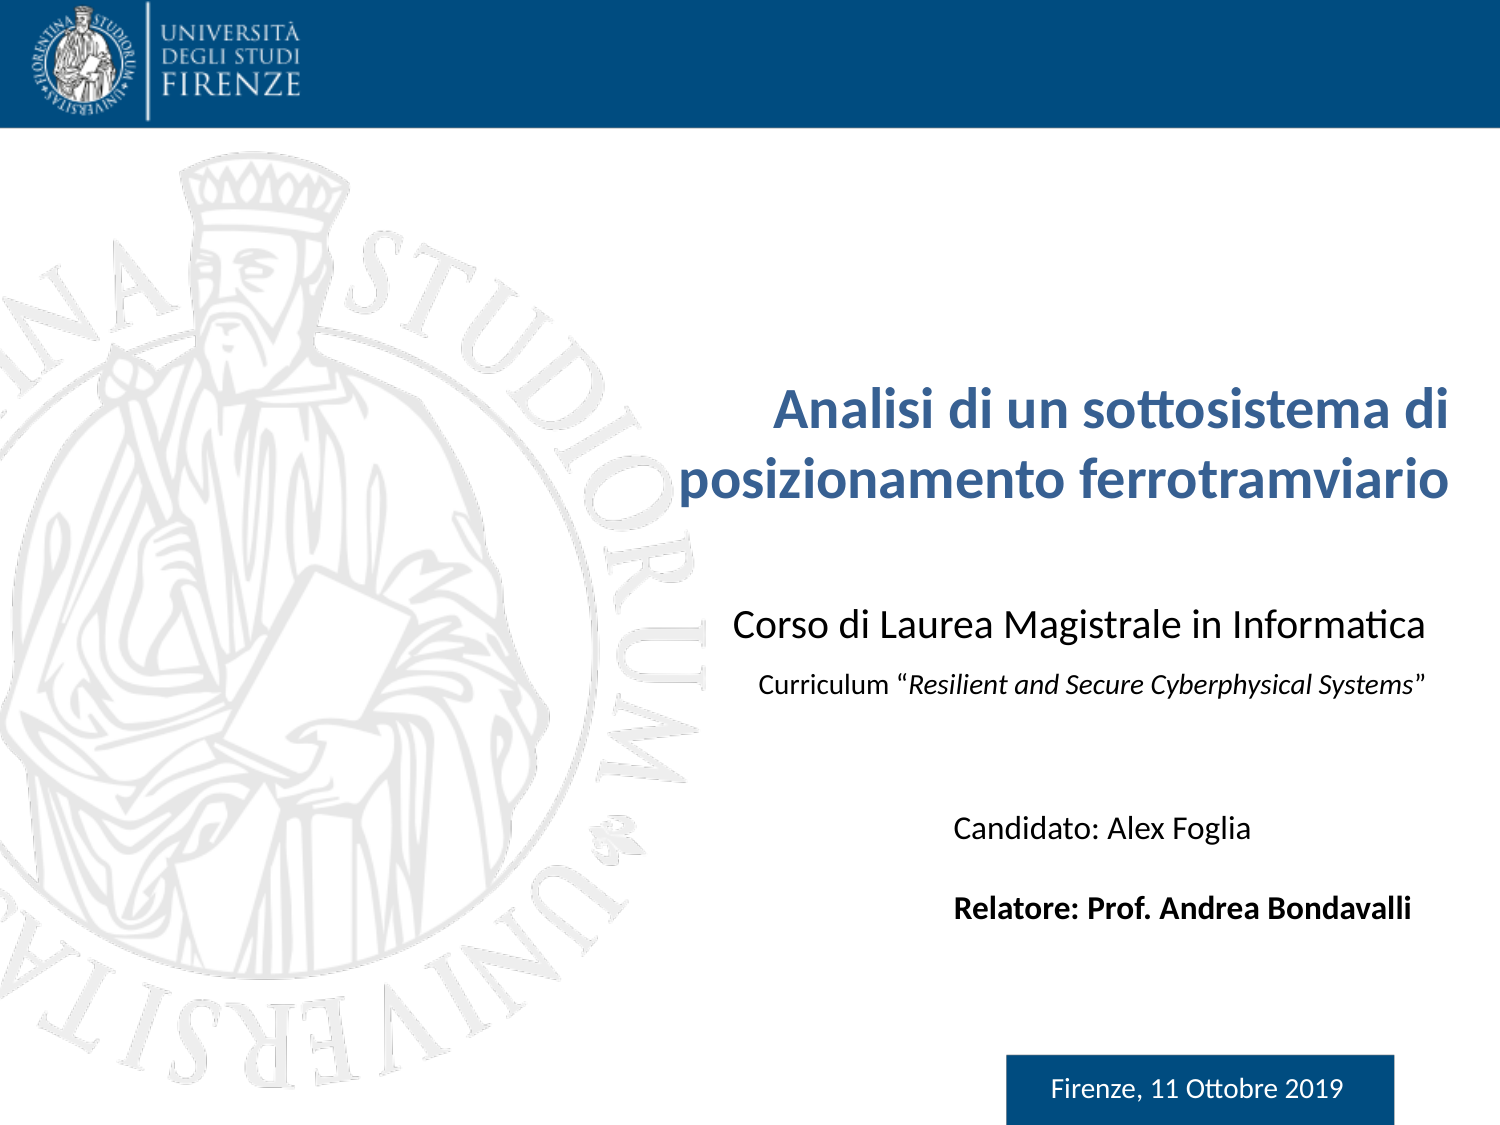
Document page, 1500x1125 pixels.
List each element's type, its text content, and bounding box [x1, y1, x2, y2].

text_box Firenze, 11 Ottobre 2019 [1036, 1061, 1359, 1112]
text_box Analisi di un sottosistema di posizionamento ferrotramviario [649, 363, 1465, 518]
text_box Corso di Laurea Magistrale in Informatica Curriculum “Resilient and Secure Cyberphysical Systems” [673, 589, 1441, 708]
picture [0, 0, 1500, 1125]
text_box Candidato: Alex Foglia Relatore: Prof. Andrea Bondavalli [938, 798, 1428, 934]
